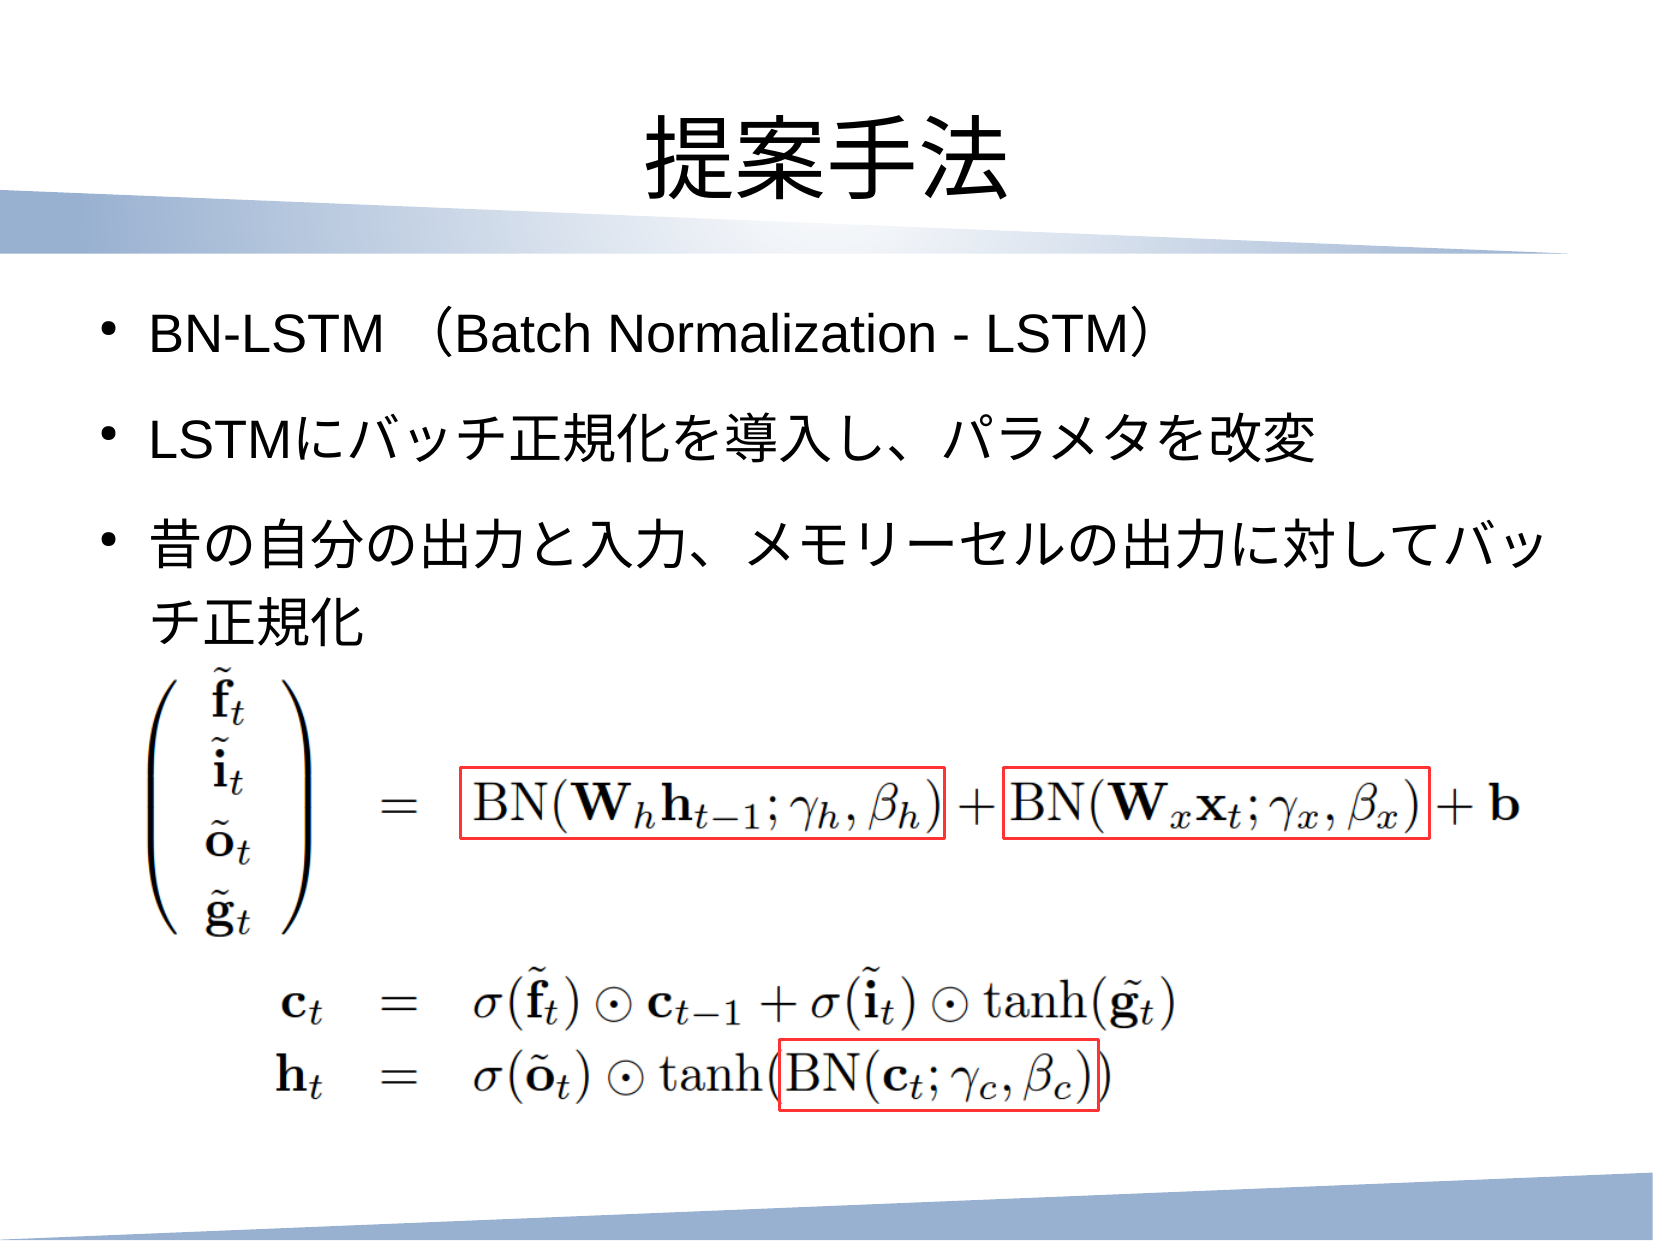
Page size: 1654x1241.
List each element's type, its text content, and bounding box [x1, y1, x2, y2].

picture [20, 577, 1634, 1117]
list BN-LSTM （Batch Normalization - LSTM） LSTMにバッチ正規化を導入し、パラメタを改変 昔の自分の出力と入力、メモリーセルの出力に対してバッチ正規化 [82, 290, 1571, 662]
title 提案手法 [82, 49, 1571, 257]
